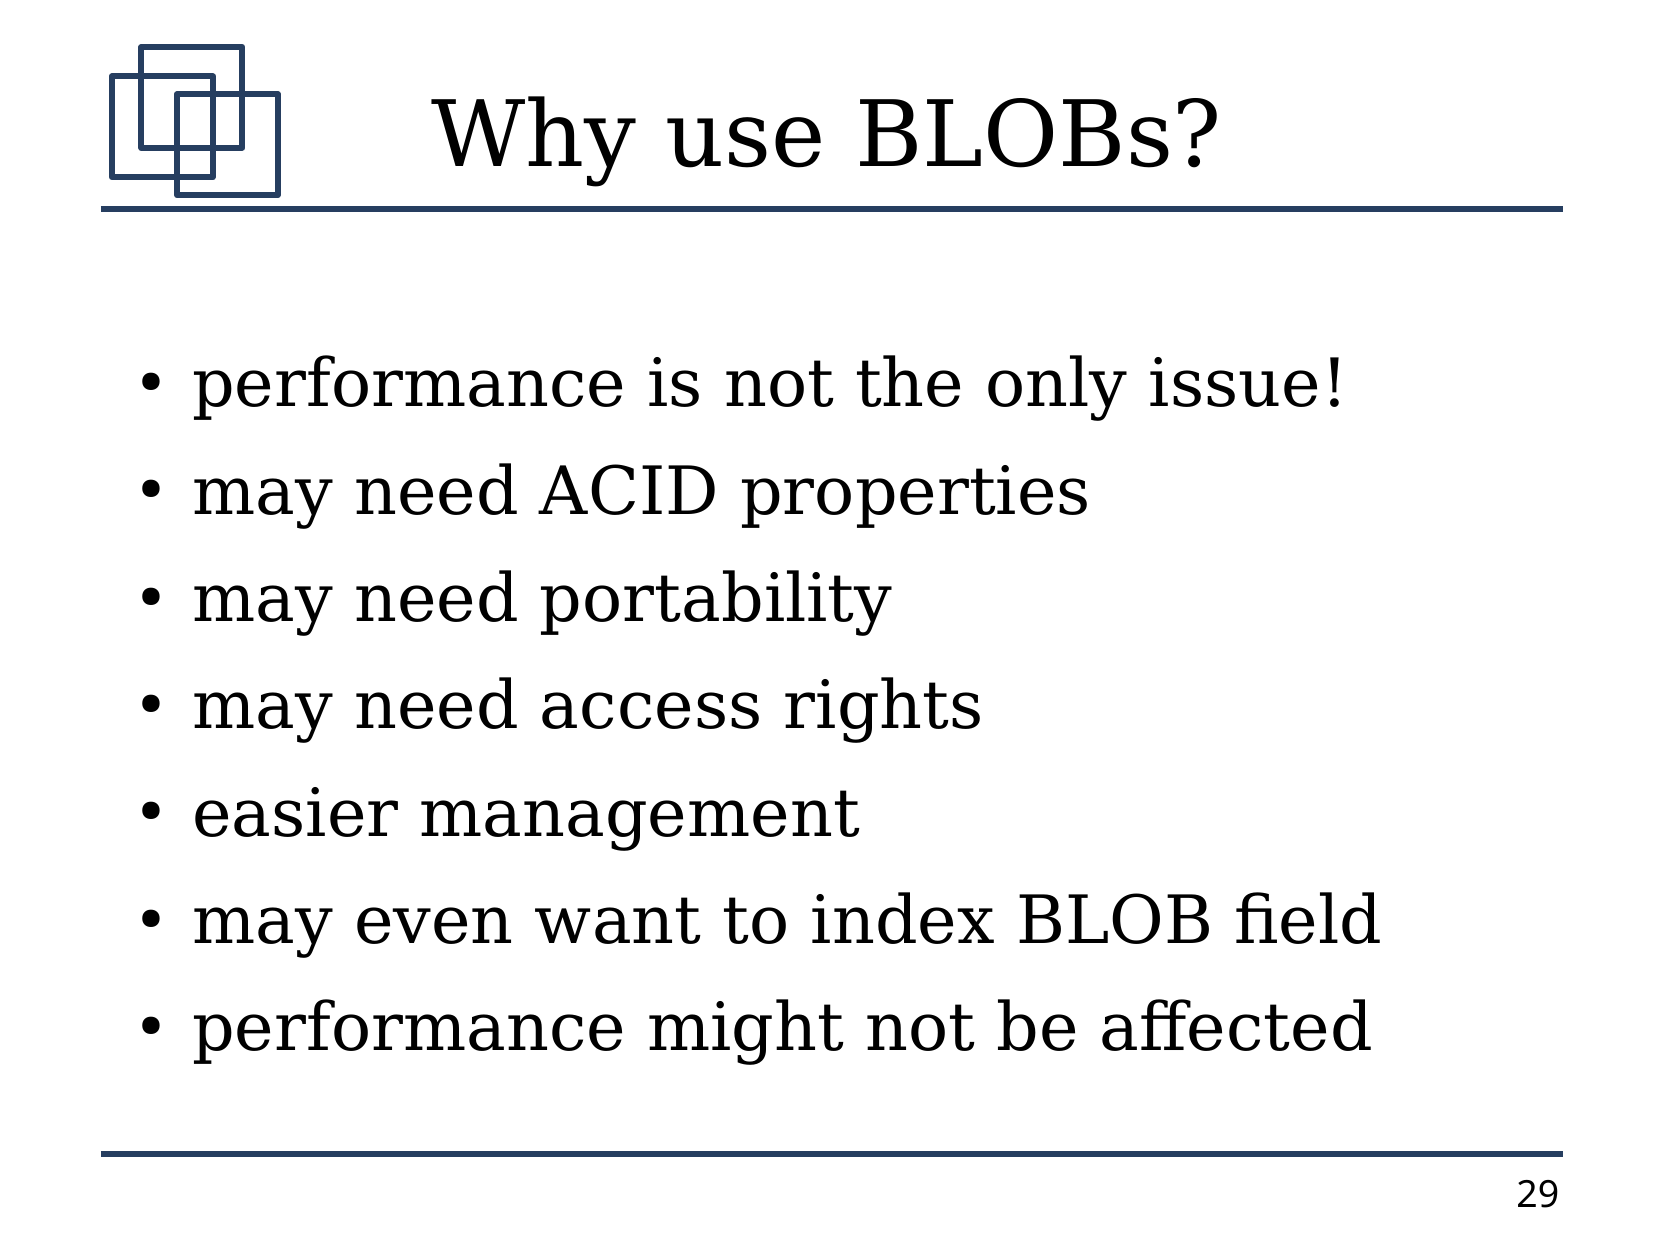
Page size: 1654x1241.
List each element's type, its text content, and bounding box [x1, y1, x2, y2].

list performance is not the only issue! may need ACID properties may need portability may need access rights easier management may even want to index BLOB field performance might not be affected [121, 344, 1534, 1127]
title Why use BLOBs? [121, 31, 1534, 239]
